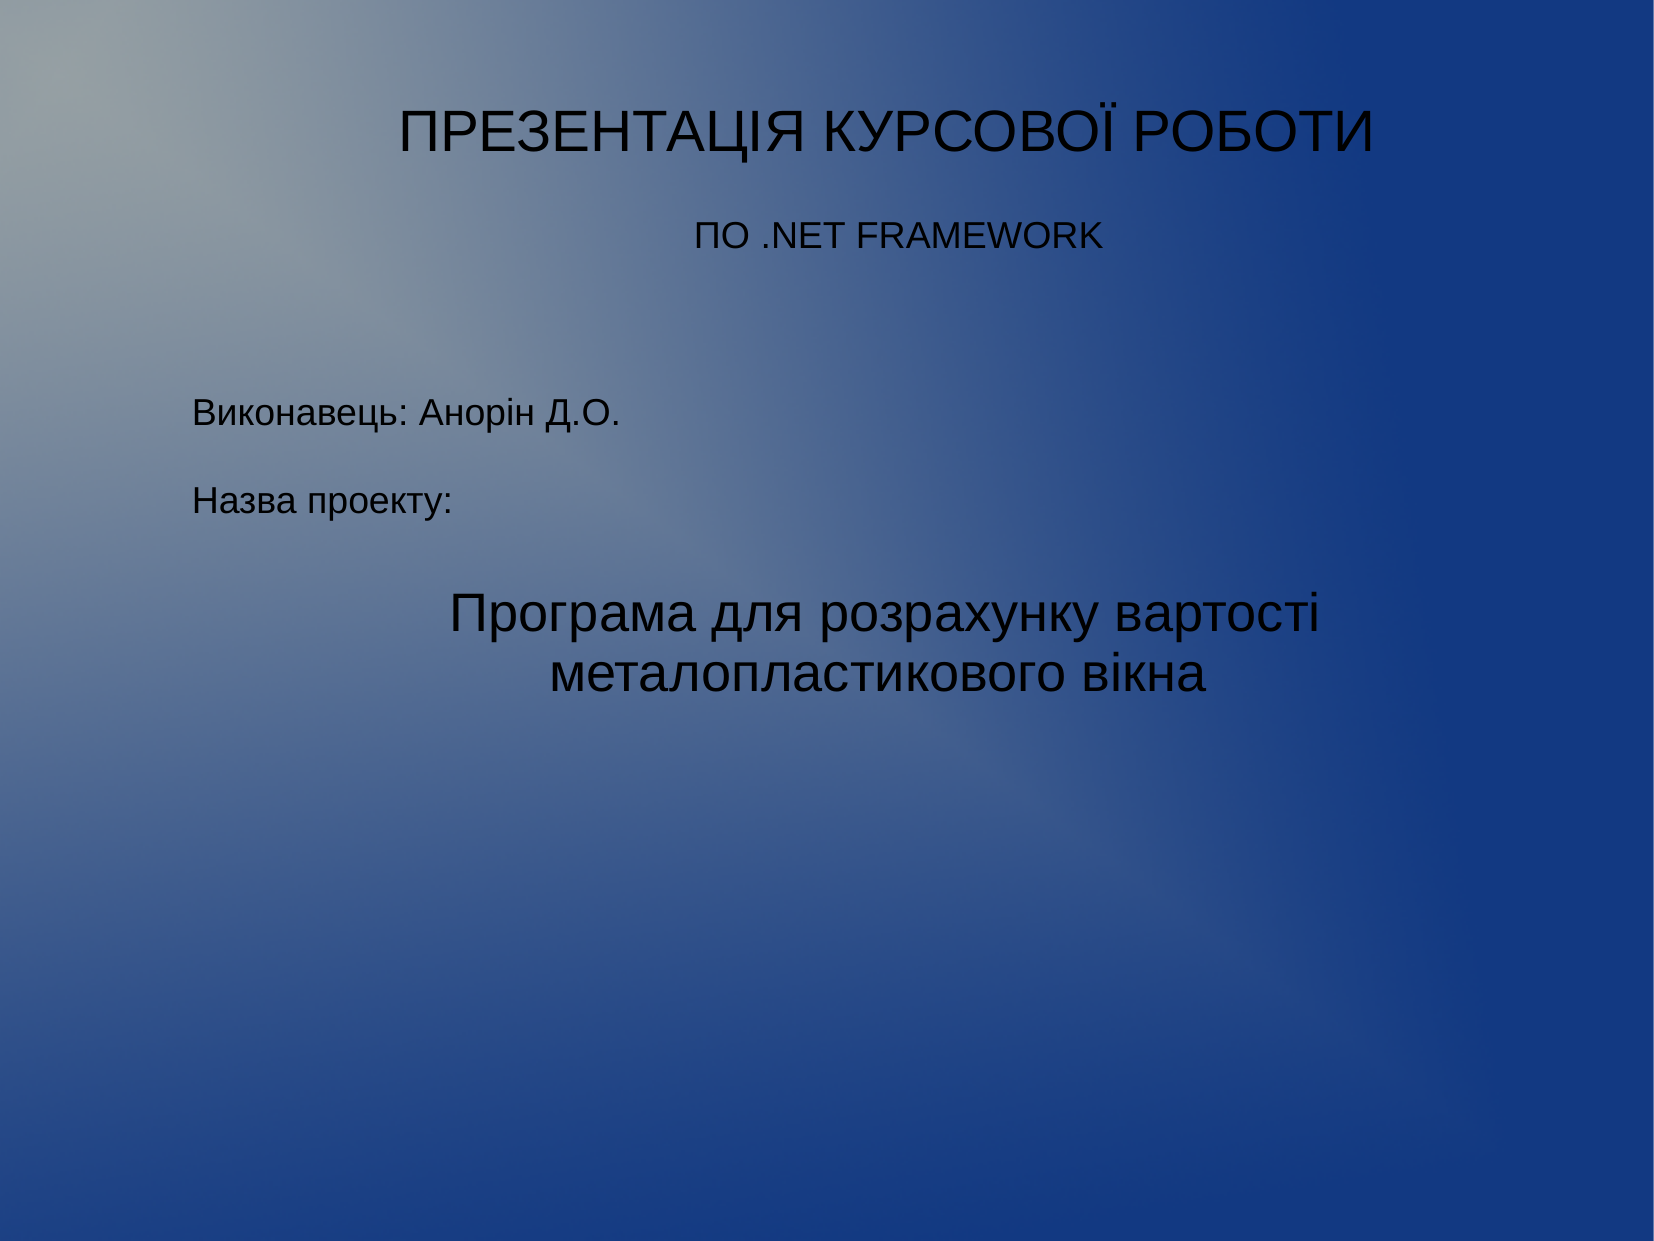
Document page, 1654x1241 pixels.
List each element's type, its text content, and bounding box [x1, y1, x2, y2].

picture [0, 0, 1654, 1241]
text_box ПРЕЗЕНТАЦІЯ КУРСОВОЇ РОБОТИ [383, 91, 1418, 178]
text_box Виконавець: Анорін Д.О. [177, 383, 945, 441]
text_box ПО .NET FRAMEWORK [679, 206, 1123, 264]
text_box Назва проекту: Програма для розрахунку вартості металопластикового вікна [177, 472, 1595, 711]
